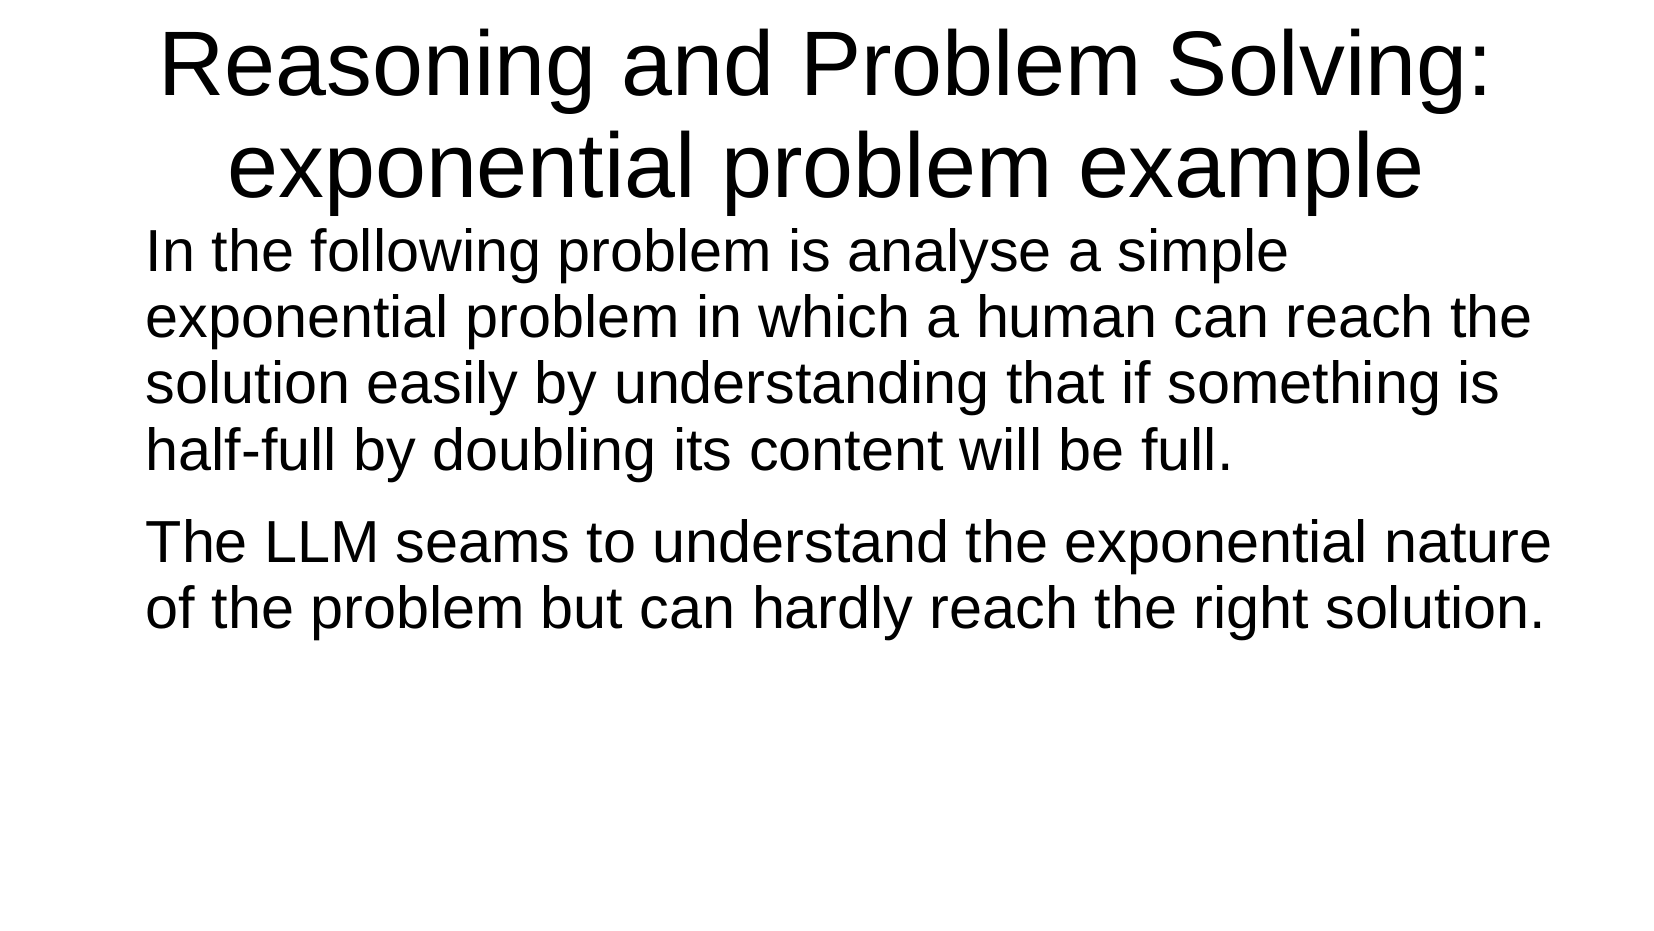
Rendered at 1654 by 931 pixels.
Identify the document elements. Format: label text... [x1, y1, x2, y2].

list In the following problem is analyse a simple exponential problem in which a human can reach the solution easily by understanding that if something is half-full by doubling its content will be full. The LLM seams to understand the exponential nature of the problem but can hardly reach the right solution. [82, 217, 1571, 758]
title Reasoning and Problem Solving: exponential problem example [82, 12, 1571, 217]
